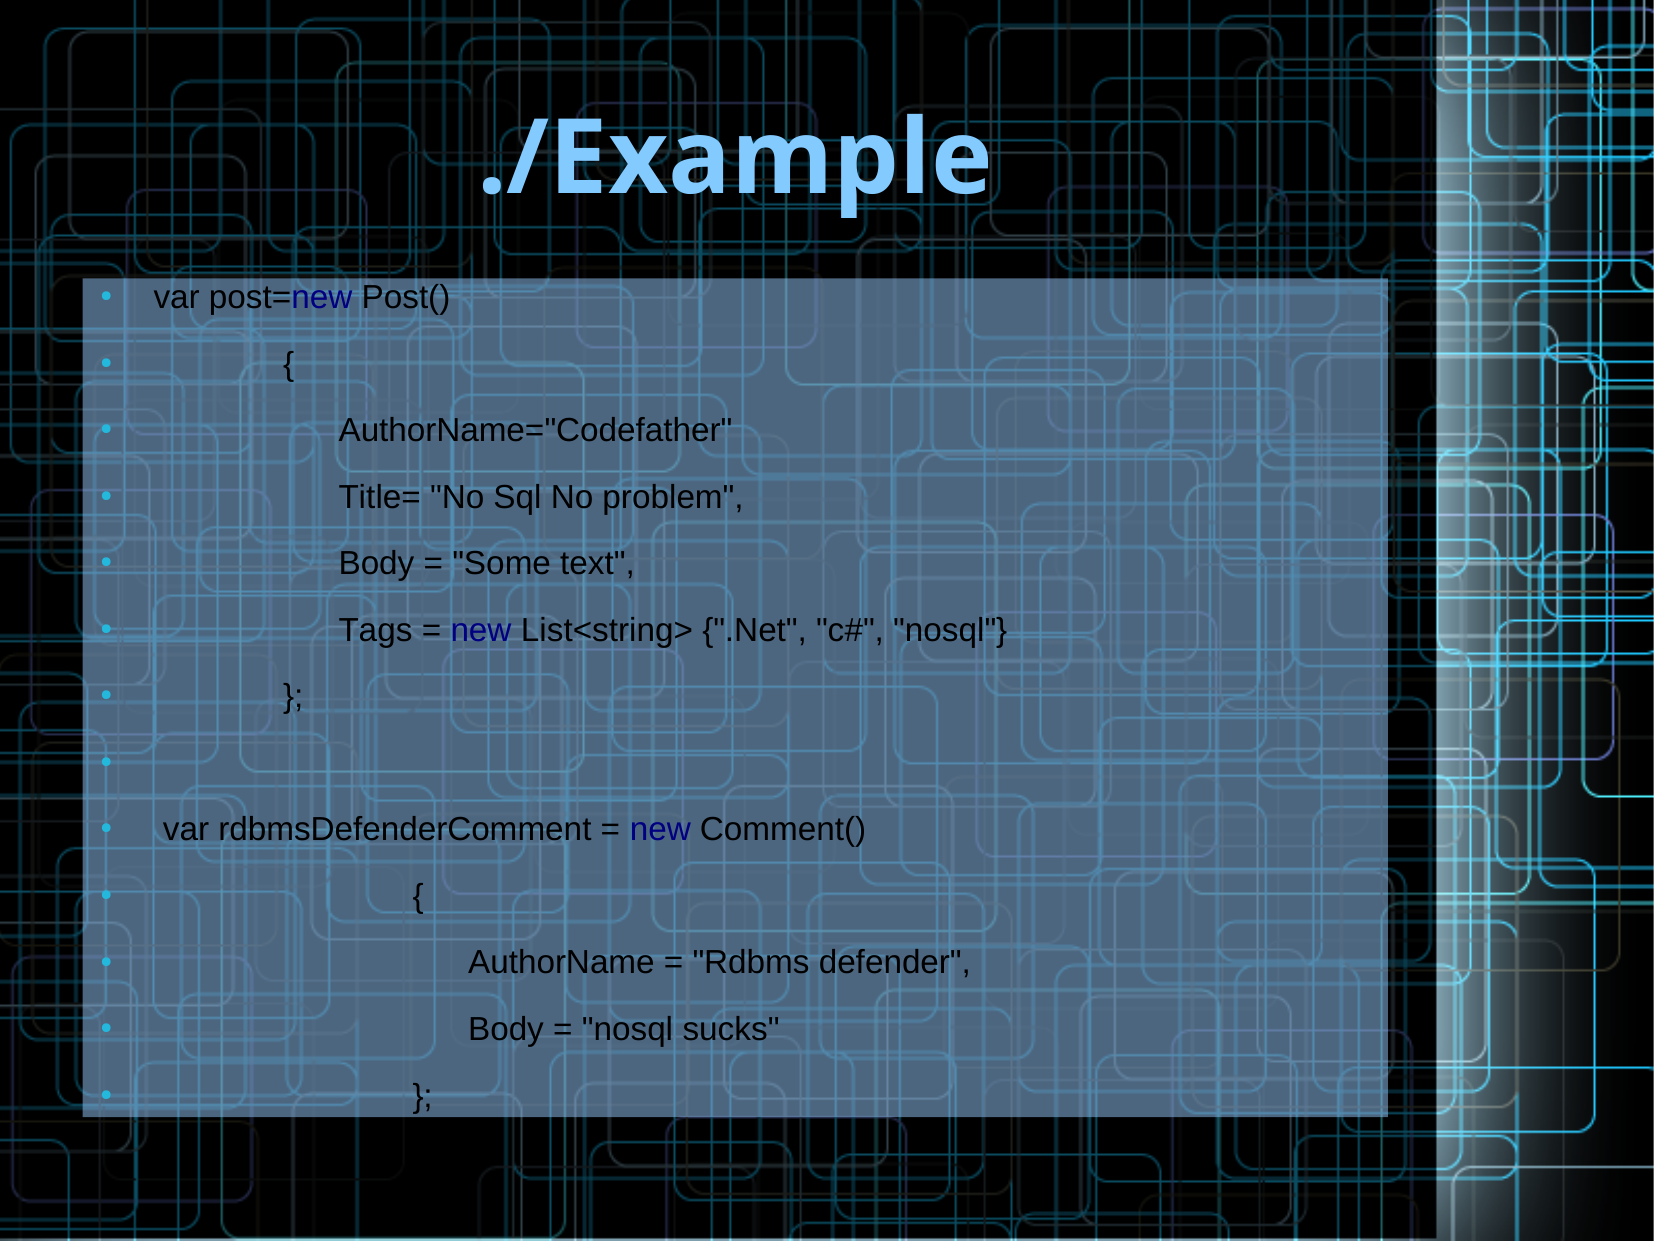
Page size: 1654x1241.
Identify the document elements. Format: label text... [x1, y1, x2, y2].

title ./Example [82, 49, 1388, 257]
list var post=new Post() { AuthorName="Codefather" Title= "No Sql No problem", Body = "Some text", Tags = new List<string> {".Net", "c#", "nosql"} }; var rdbmsDefenderComment = new Comment() { AuthorName = "Rdbms defender", Body = "nosql sucks" }; [82, 278, 1388, 1118]
picture [0, 0, 1654, 1241]
